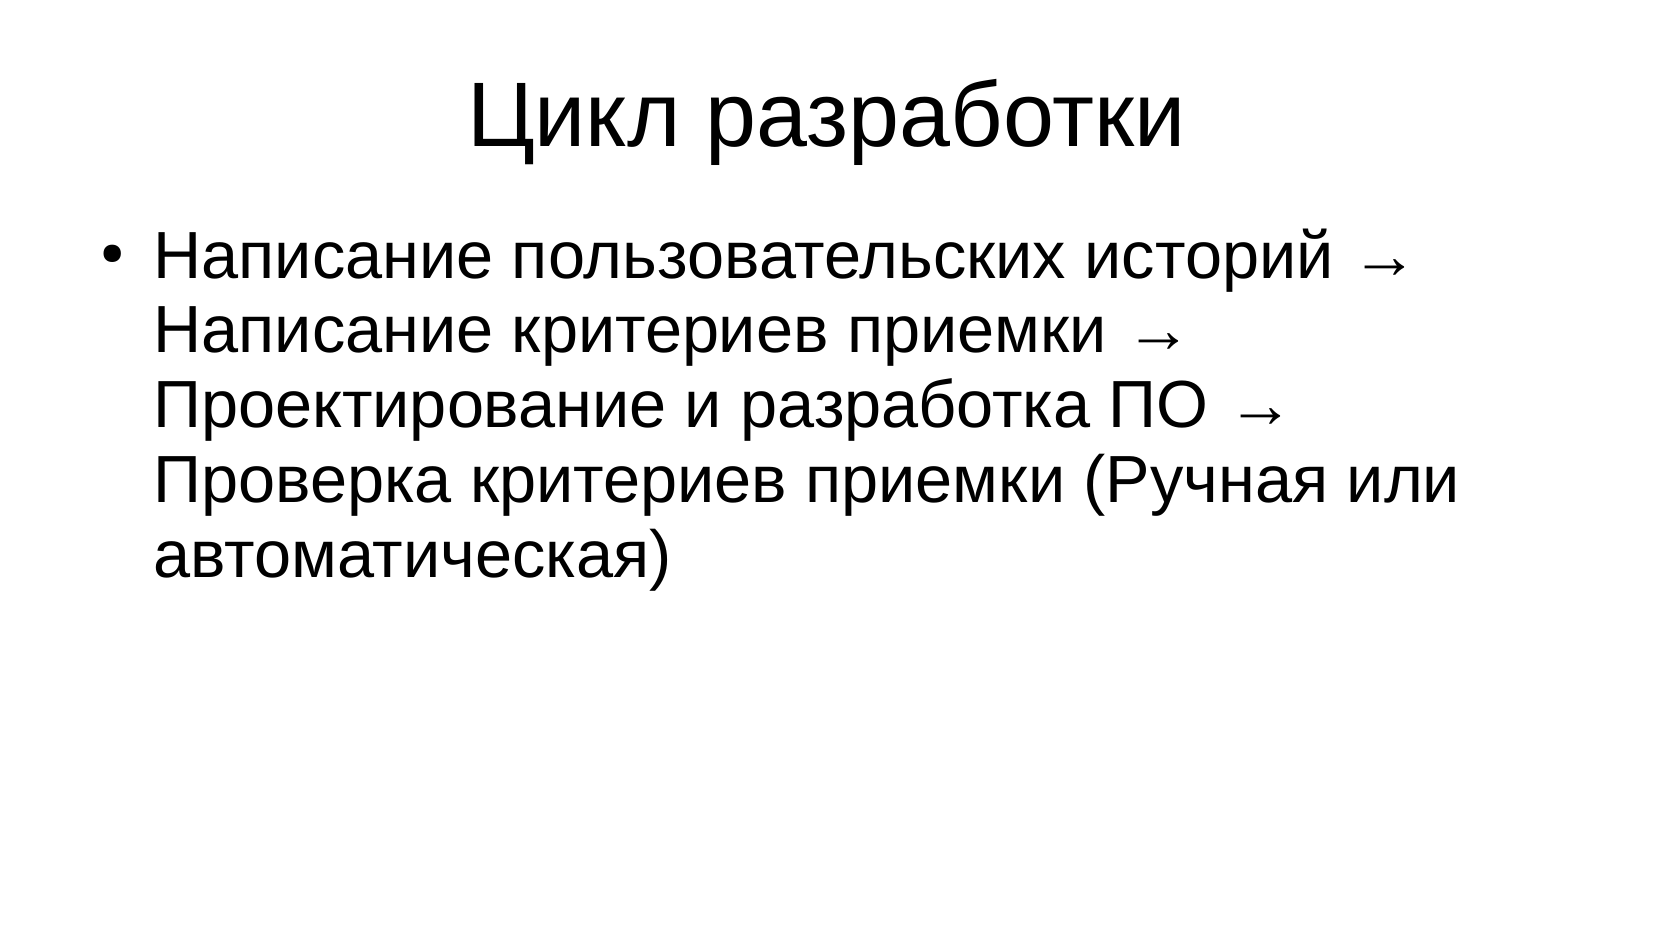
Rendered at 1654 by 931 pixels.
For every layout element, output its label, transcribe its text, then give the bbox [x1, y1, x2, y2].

title Цикл разработки [82, 37, 1571, 193]
list Написание пользовательских историй → Написание критериев приемки → Проектирование и разработка ПО → Проверка критериев приемки (Ручная или автоматическая) [82, 217, 1571, 758]
